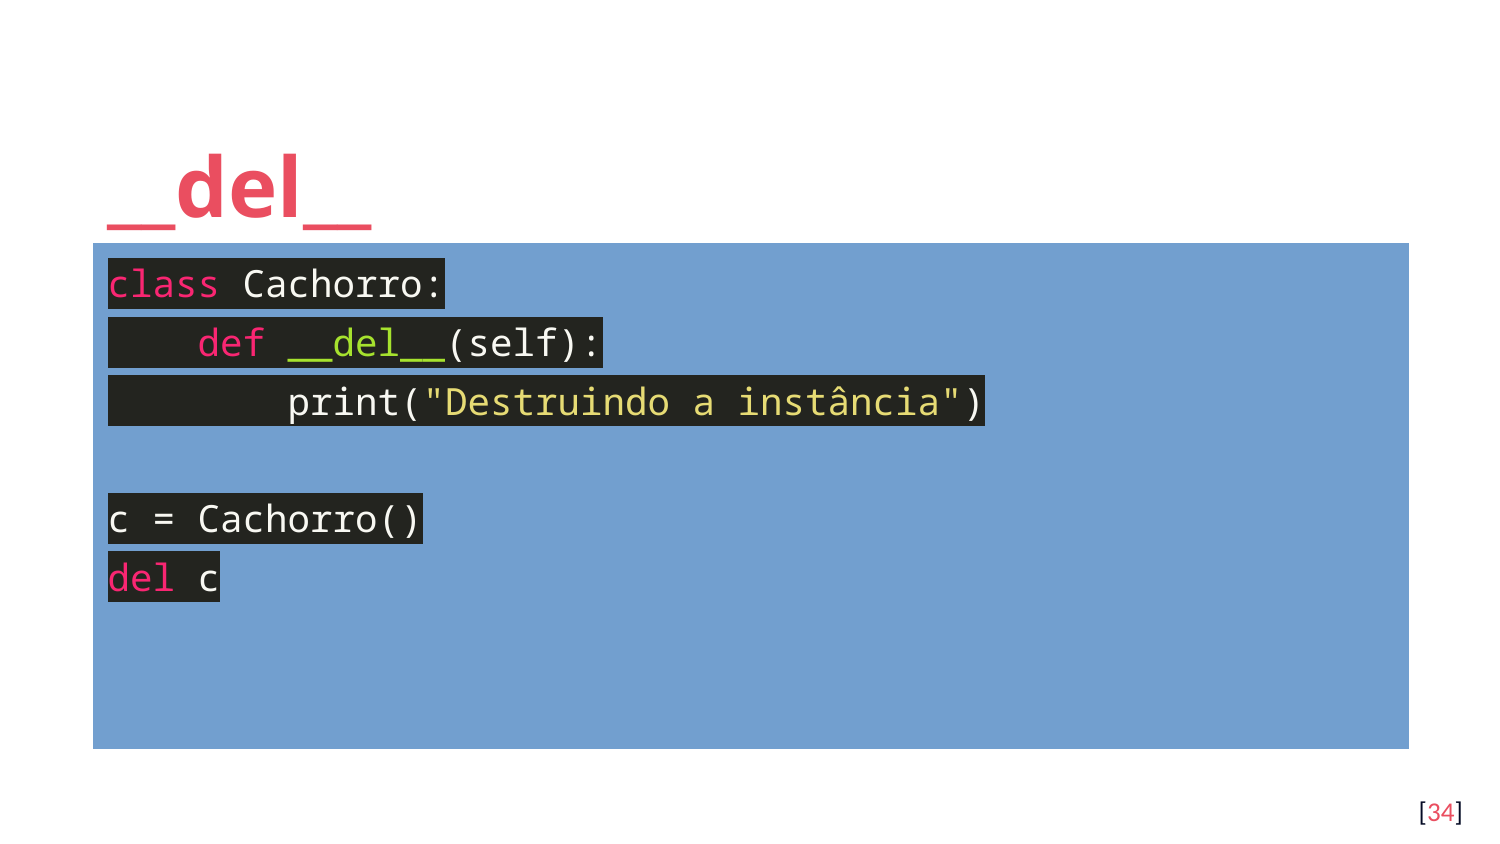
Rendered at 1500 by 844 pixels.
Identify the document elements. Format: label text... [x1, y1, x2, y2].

text_box __del__ [92, 104, 1408, 243]
table_header class Cachorro: def __del__(self): print("Destruindo a instância") c = Cachorro() del c [93, 243, 1409, 749]
slide_number [34] [1403, 779, 1494, 844]
